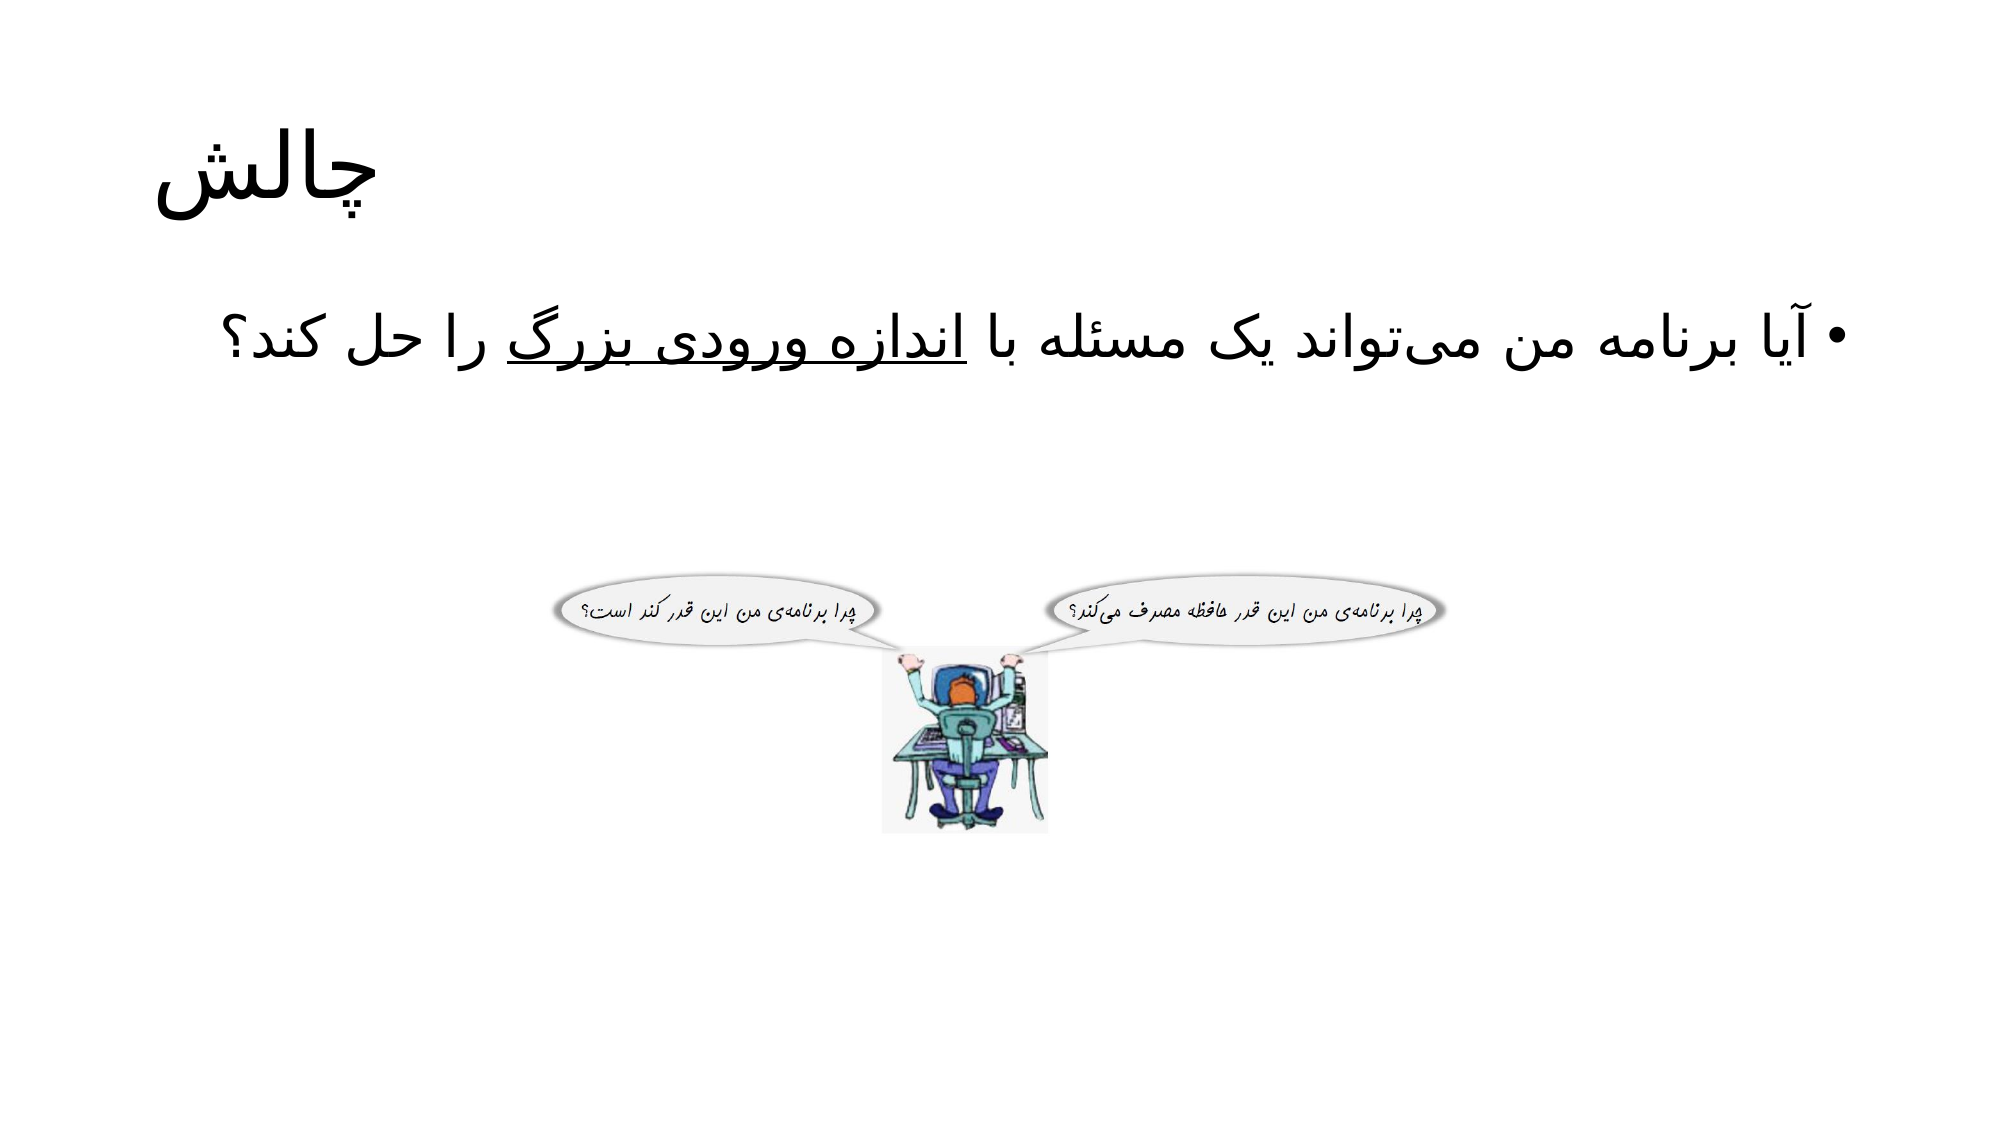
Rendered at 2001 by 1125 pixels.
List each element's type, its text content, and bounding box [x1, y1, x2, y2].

list آیا برنامه من می‌تواند یک مسئله با اندازه ورودی بزرگ را حل کند؟ [137, 299, 1863, 1014]
picture [546, 562, 1454, 836]
title چالش [137, 59, 1863, 278]
